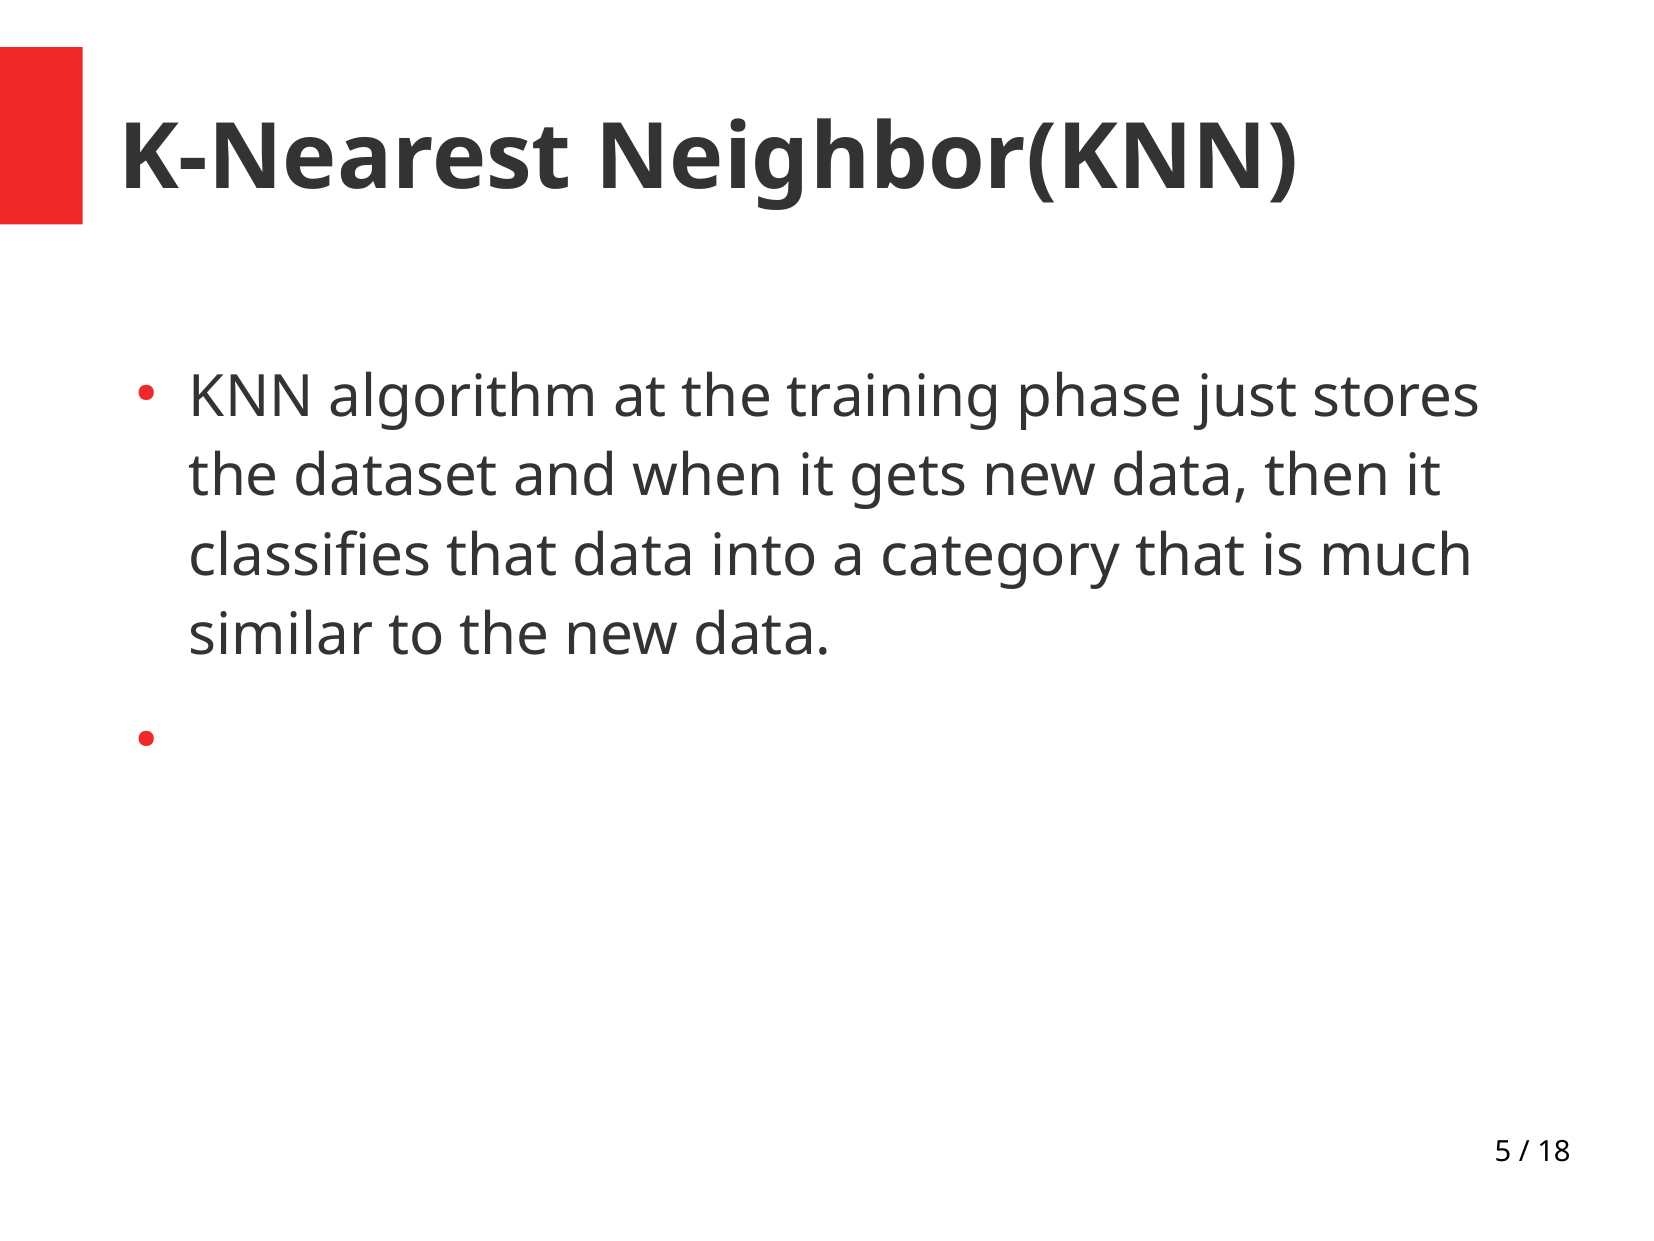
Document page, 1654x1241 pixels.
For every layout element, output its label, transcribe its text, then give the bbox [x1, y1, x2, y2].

list KNN algorithm at the training phase just stores the dataset and when it gets new data, then it classifies that data into a category that is much similar to the new data. [118, 354, 1536, 1074]
title K-Nearest Neighbor(KNN) [118, 49, 1571, 257]
